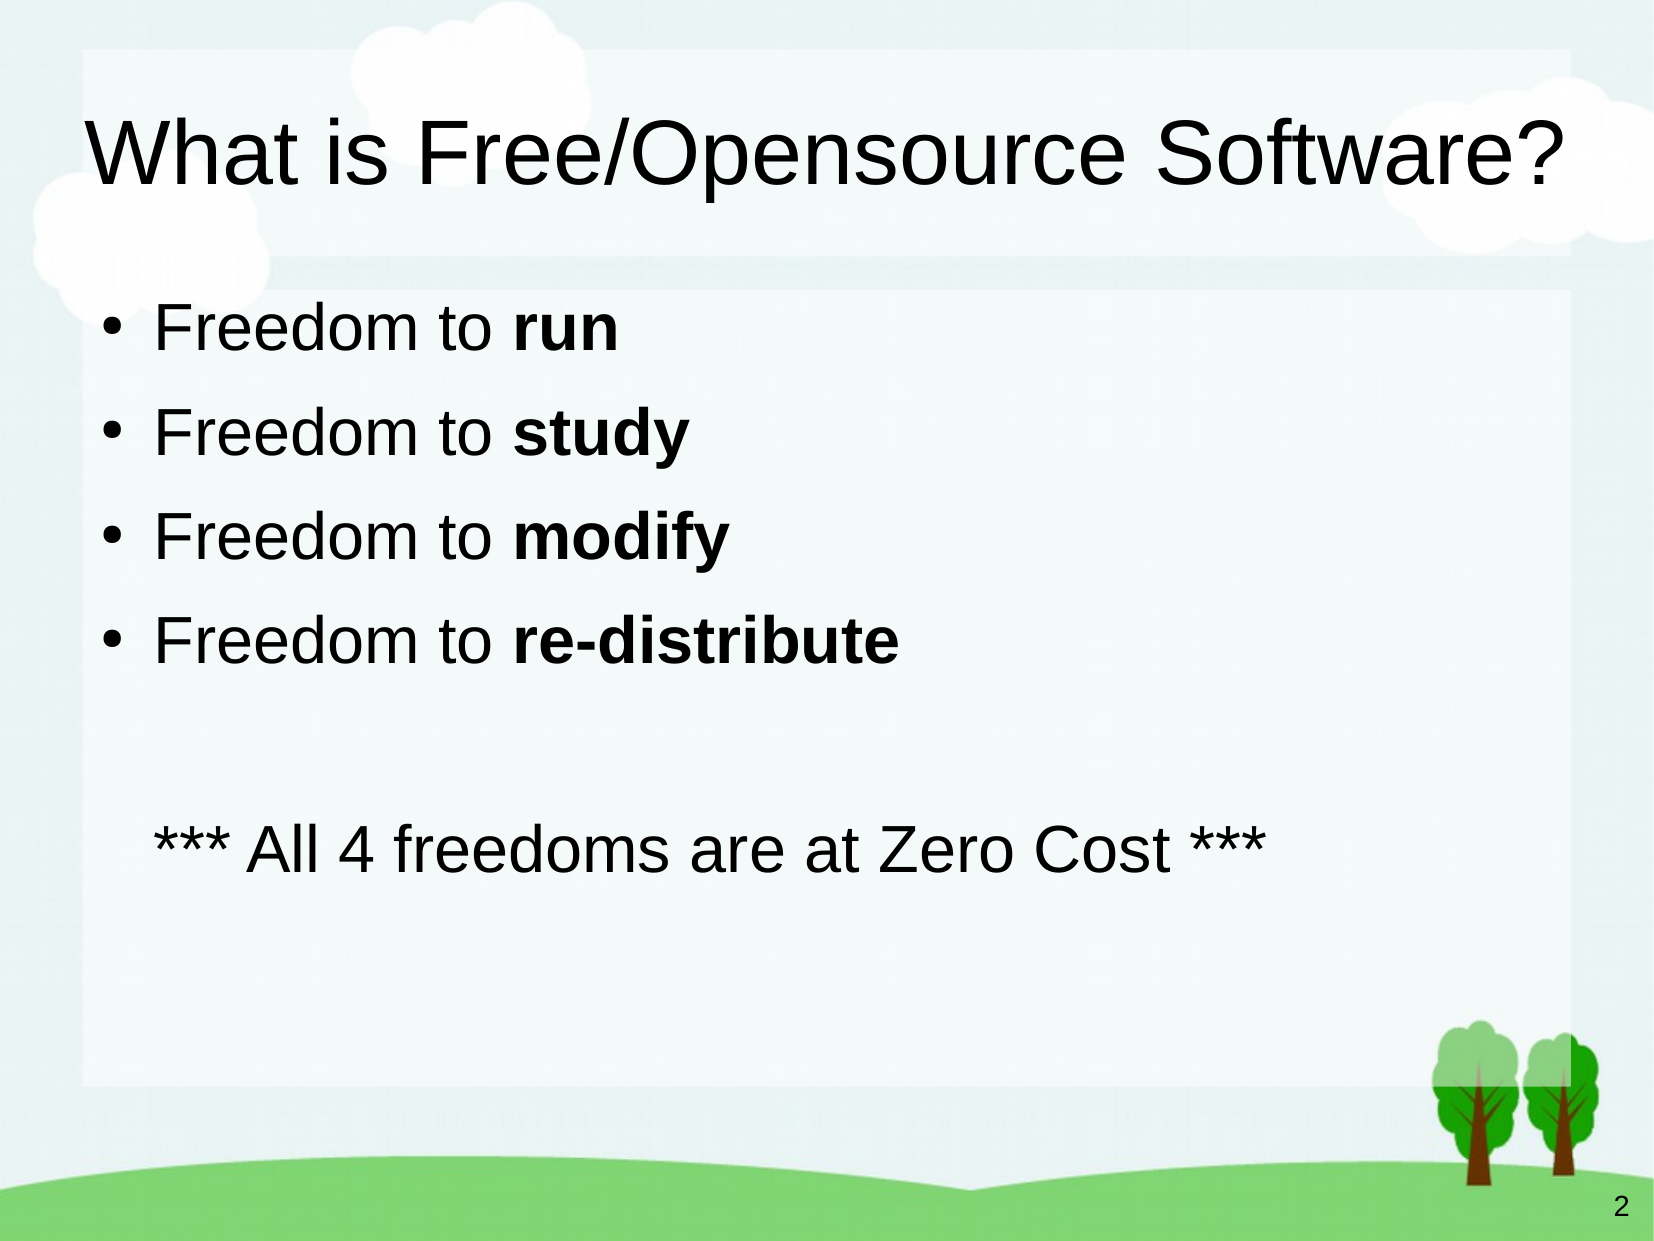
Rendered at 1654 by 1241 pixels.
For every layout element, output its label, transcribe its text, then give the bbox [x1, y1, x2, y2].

list Freedom to run Freedom to study Freedom to modify Freedom to re-distribute *** All 4 freedoms are at Zero Cost *** [82, 290, 1571, 1087]
title What is Free/Opensource Software? [82, 49, 1571, 257]
picture [0, 0, 1654, 1241]
